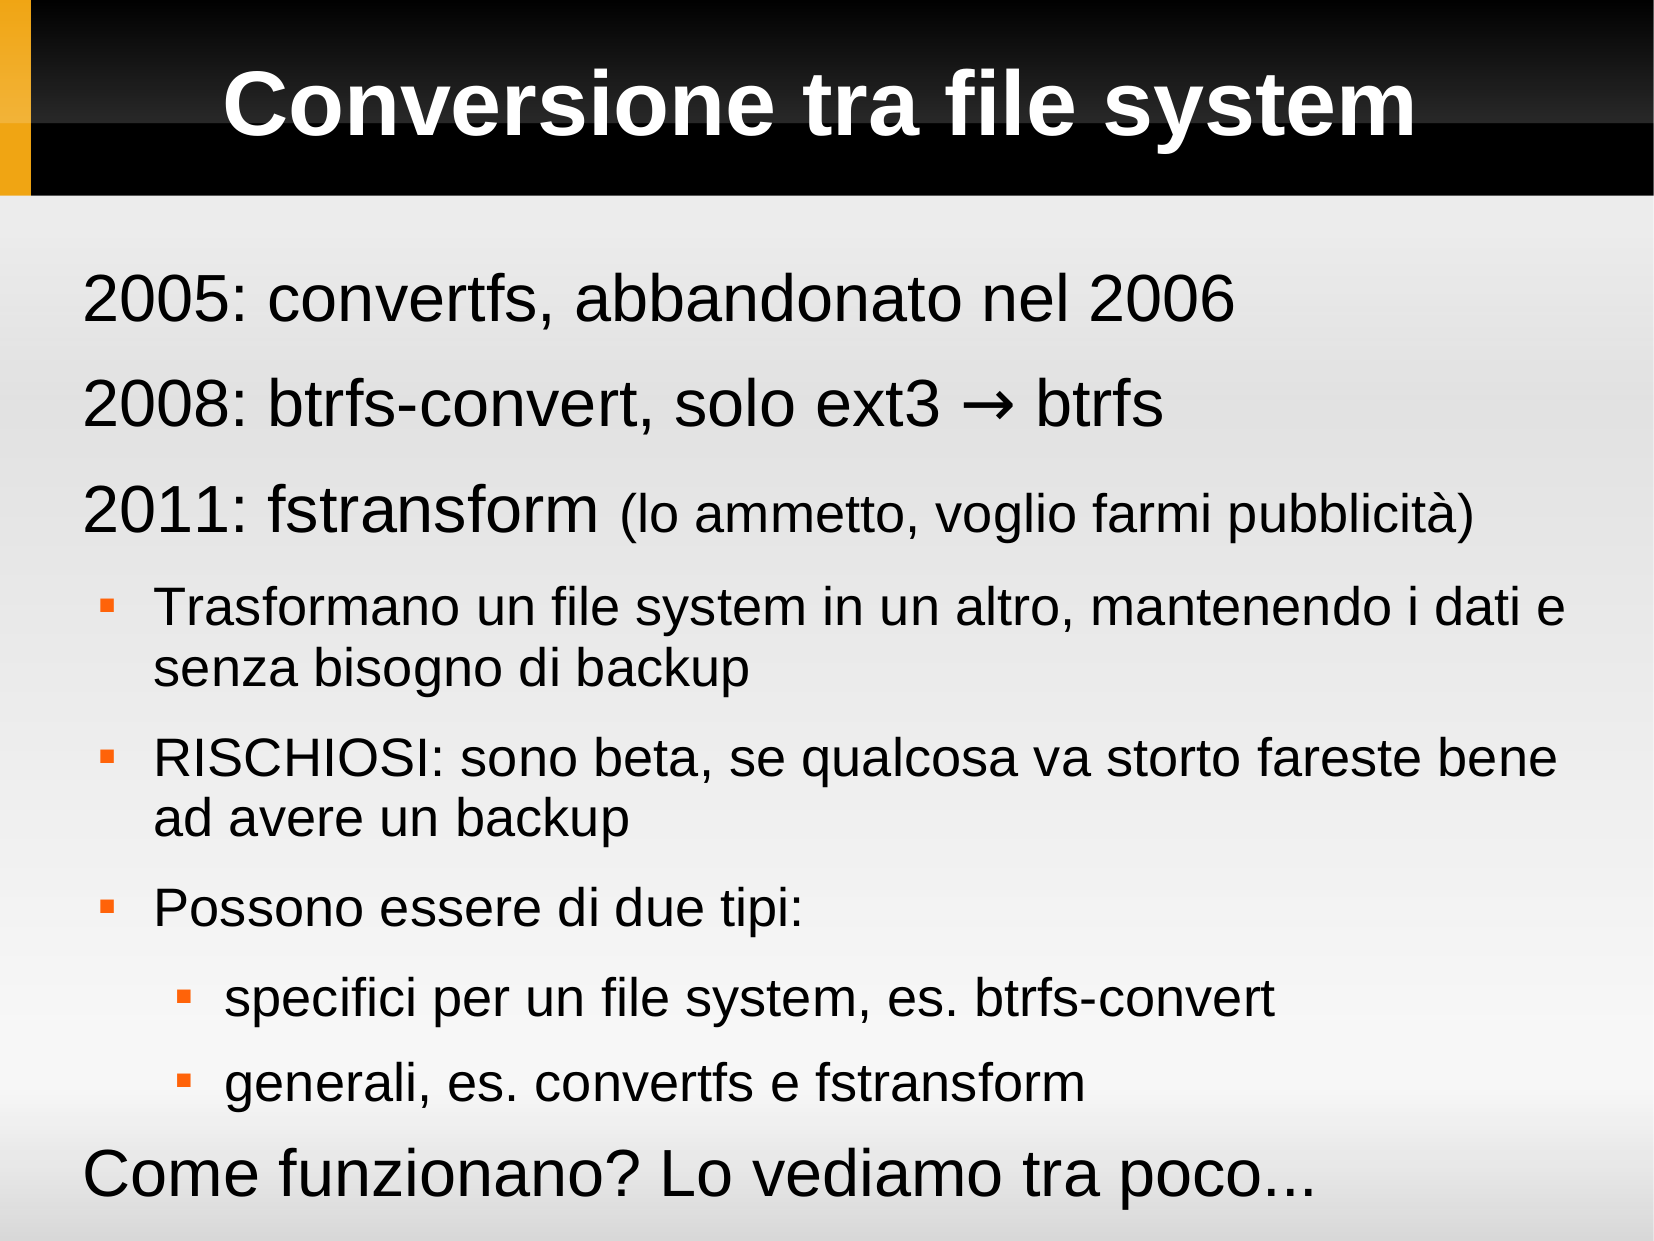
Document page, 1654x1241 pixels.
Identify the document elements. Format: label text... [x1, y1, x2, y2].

list 2005: convertfs, abbandonato nel 2006 2008: btrfs-convert, solo ext3 → btrfs 2011: fstransform (lo ammetto, voglio farmi pubblicità) Trasformano un file system in un altro, mantenendo i dati e senza bisogno di backup RISCHIOSI: sono beta, se qualcosa va storto fareste bene ad avere un backup Possono essere di due tipi: specifici per un file system, es. btrfs-convert generali, es. convertfs e fstransform Come funzionano? Lo vediamo tra poco... [82, 260, 1571, 1211]
picture [0, 0, 1654, 1241]
title Conversione tra file system [76, 0, 1565, 208]
